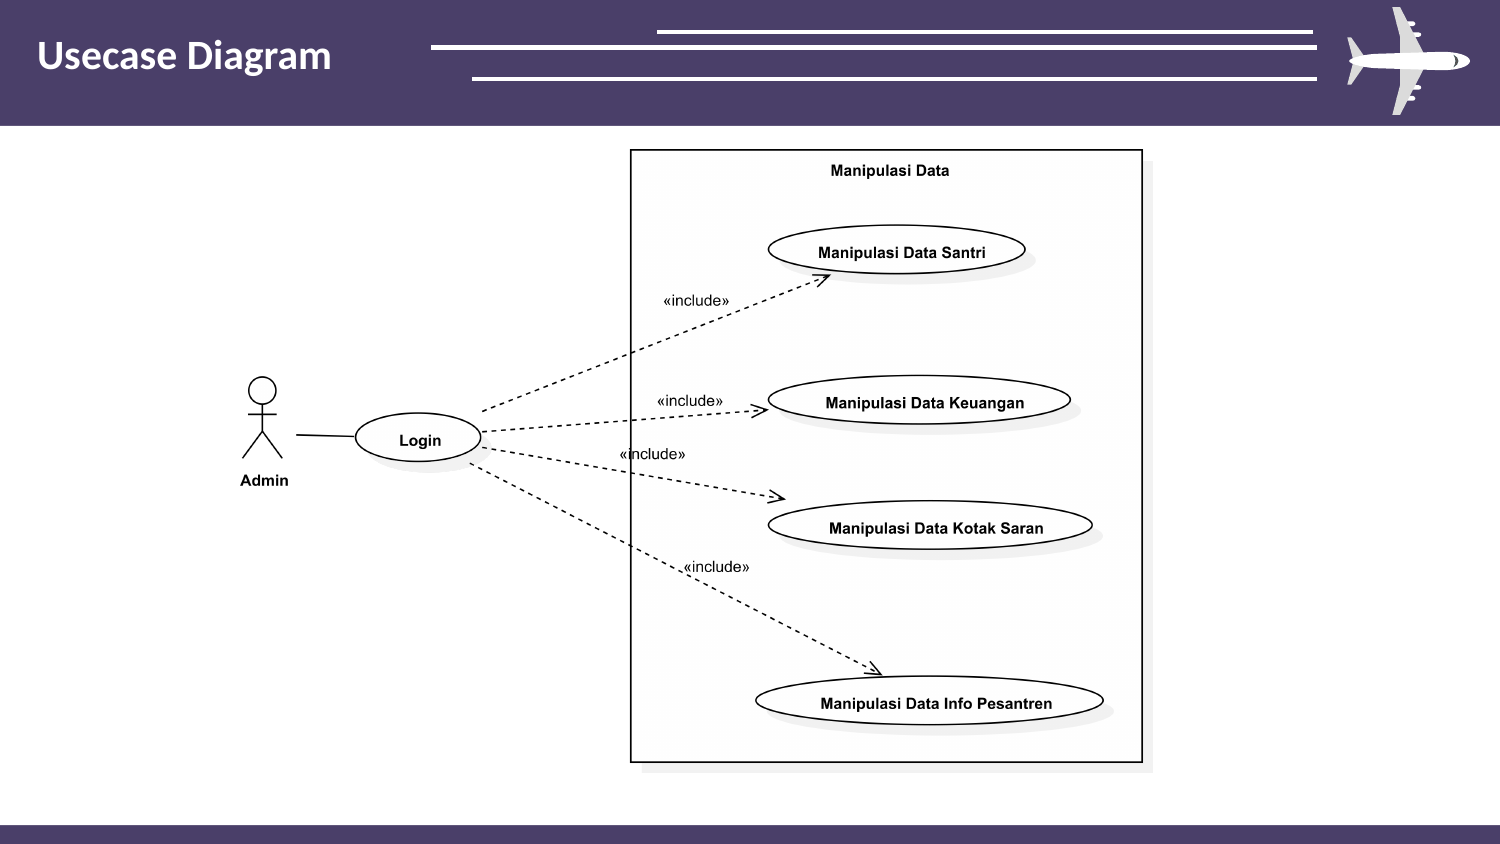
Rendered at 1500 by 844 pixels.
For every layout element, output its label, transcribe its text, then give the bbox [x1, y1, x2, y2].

text_box [0, 125, 1500, 826]
picture [240, 149, 1153, 773]
picture [1347, 7, 1471, 115]
text_box Usecase Diagram [22, 20, 348, 86]
